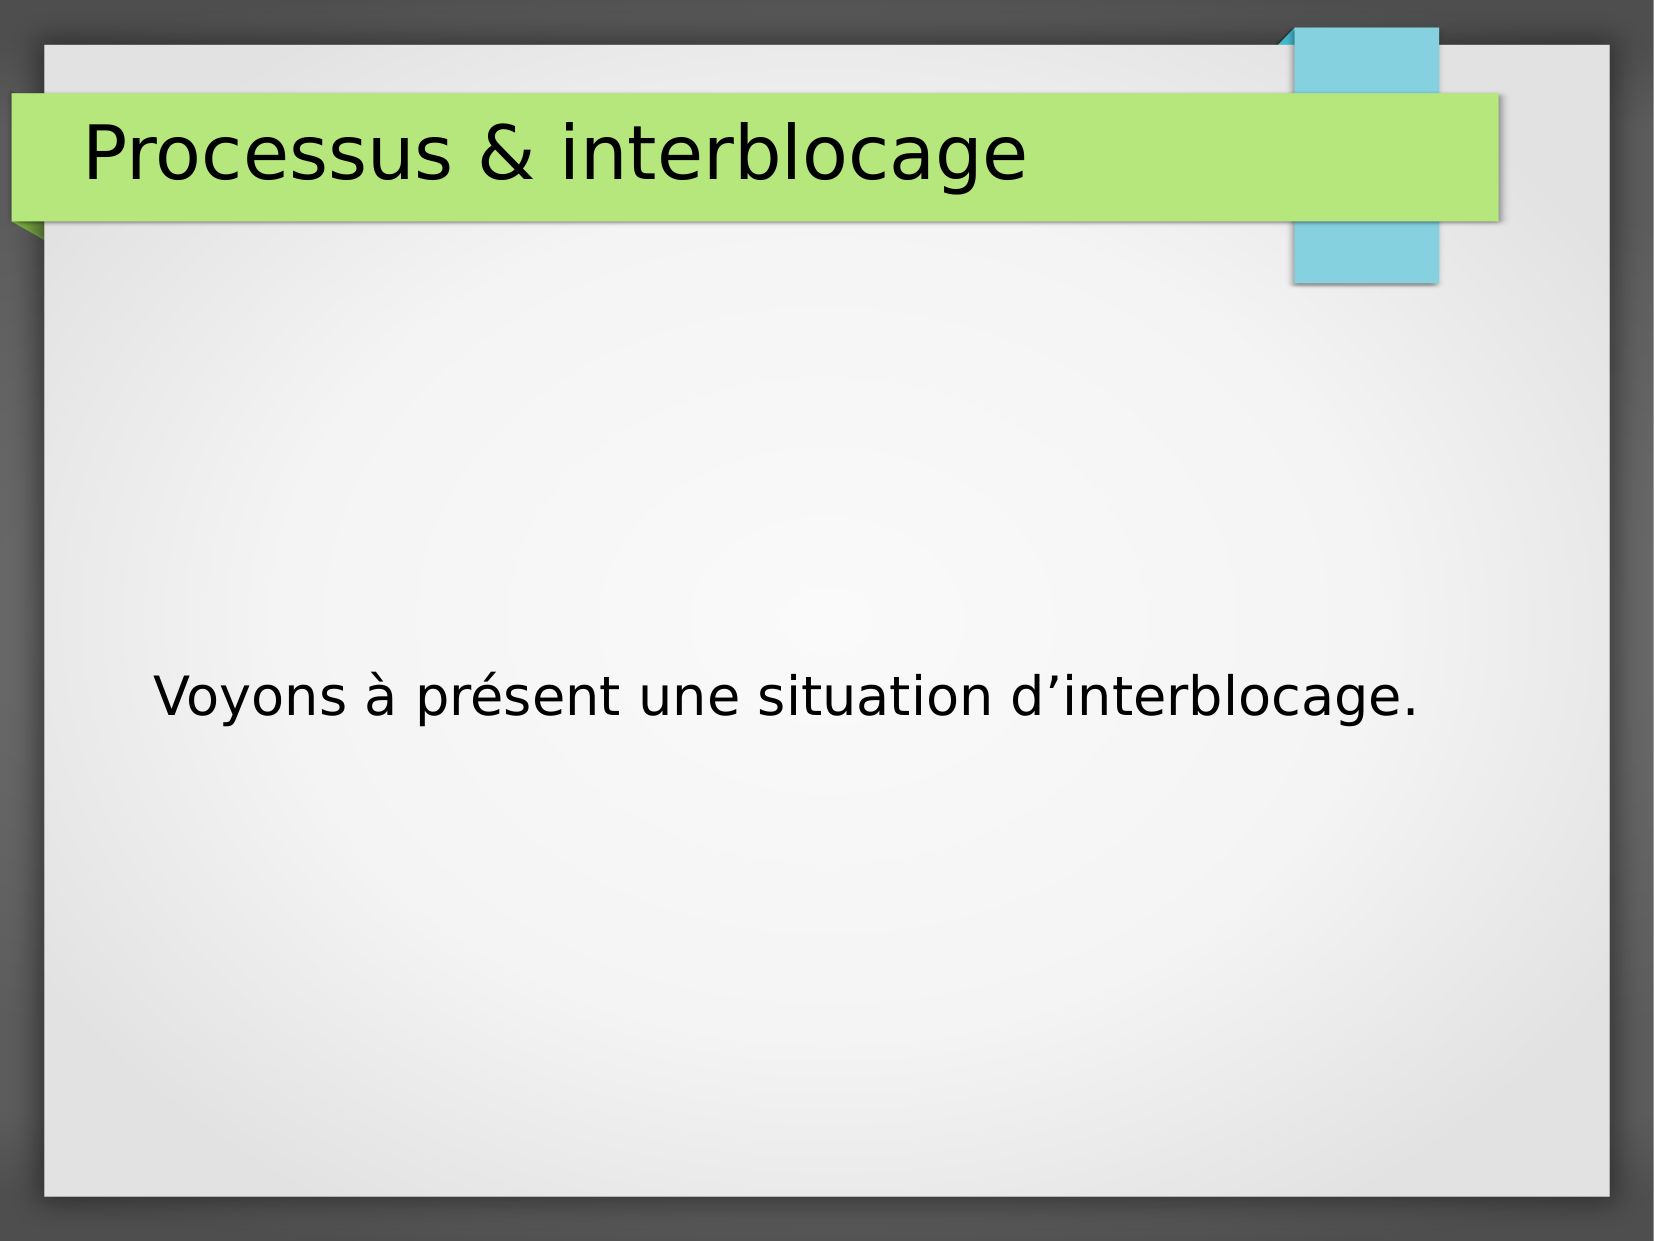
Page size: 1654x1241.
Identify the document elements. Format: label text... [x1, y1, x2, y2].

picture [0, 0, 1654, 1241]
title Processus & interblocage [82, 94, 1264, 213]
list Voyons à présent une situation d’interblocage. [82, 295, 1571, 1015]
